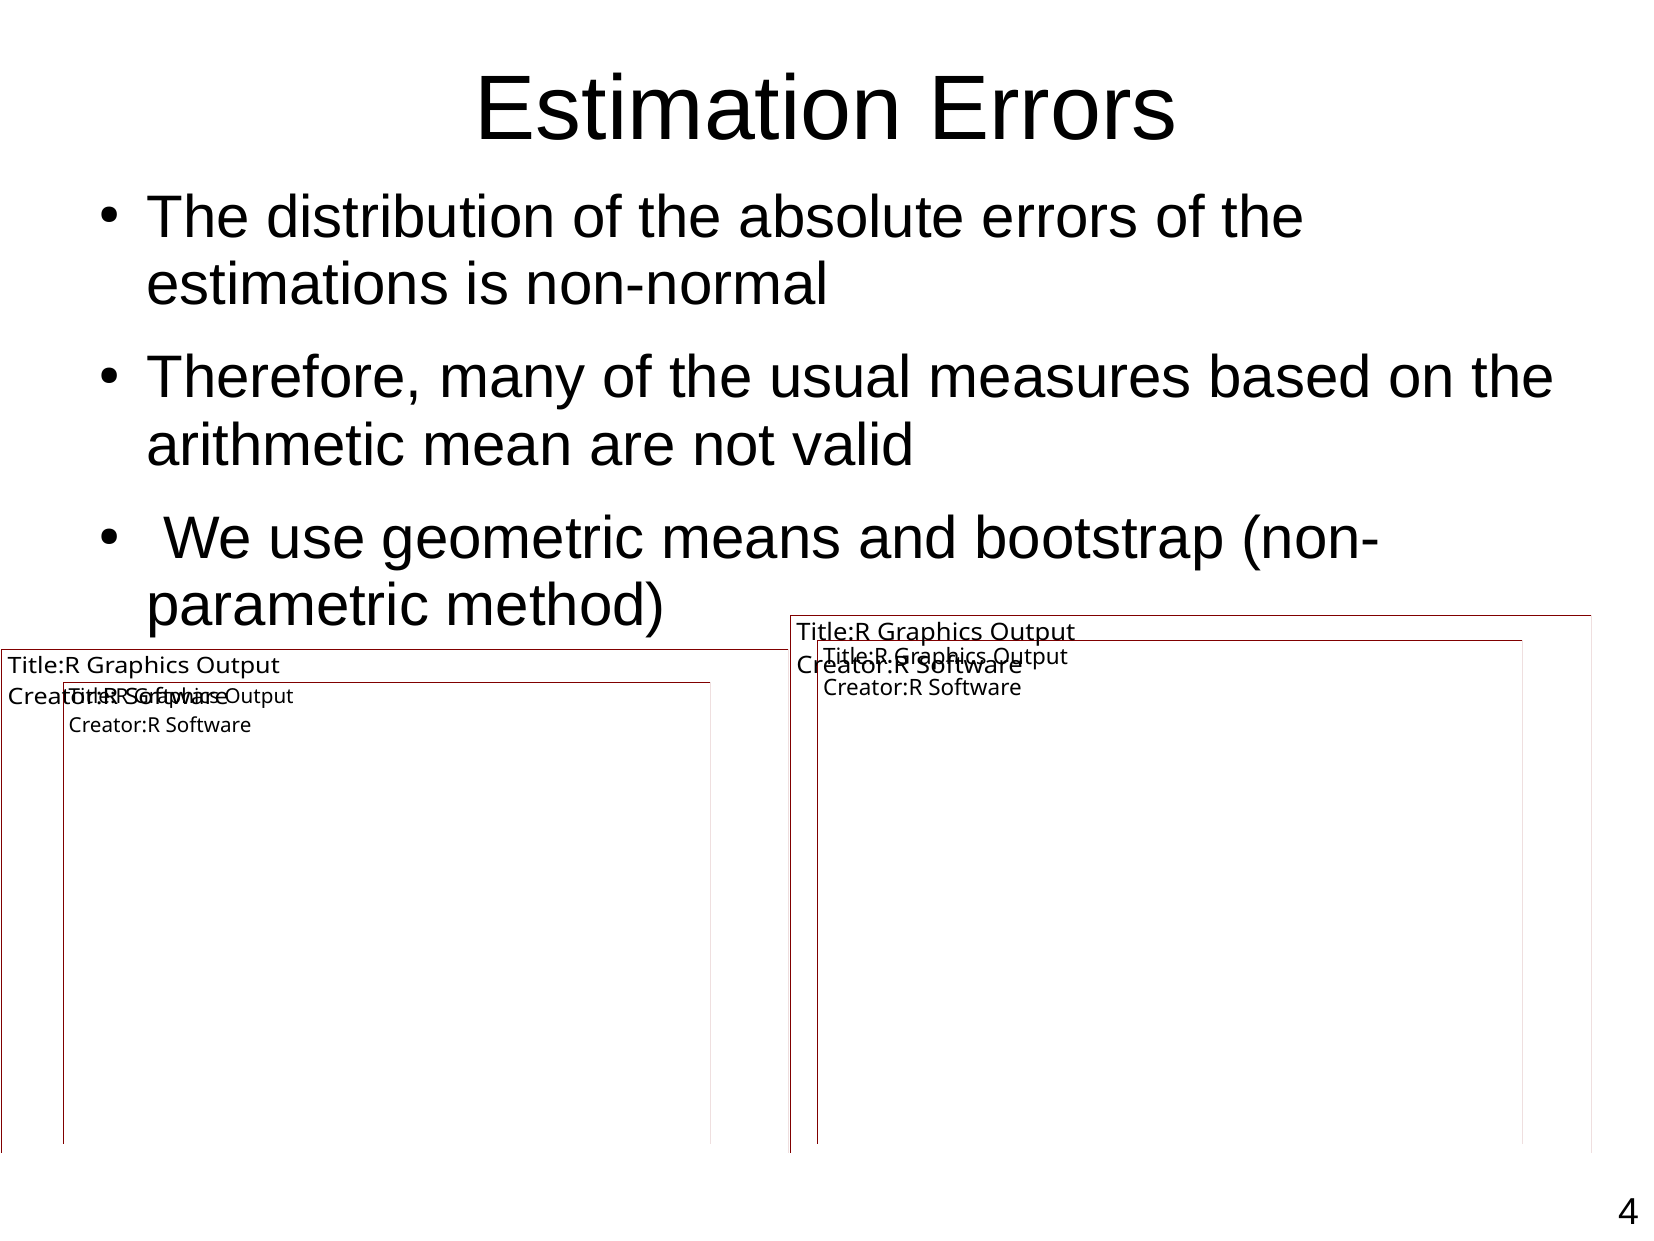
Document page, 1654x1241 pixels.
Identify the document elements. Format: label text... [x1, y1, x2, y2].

title Estimation Errors [82, 49, 1571, 167]
picture [0, 613, 1592, 1153]
list The distribution of the absolute errors of the estimations is non-normal Therefore, many of the usual measures based on the arithmetic mean are not valid We use geometric means and bootstrap (non-parametric method) [82, 183, 1571, 640]
